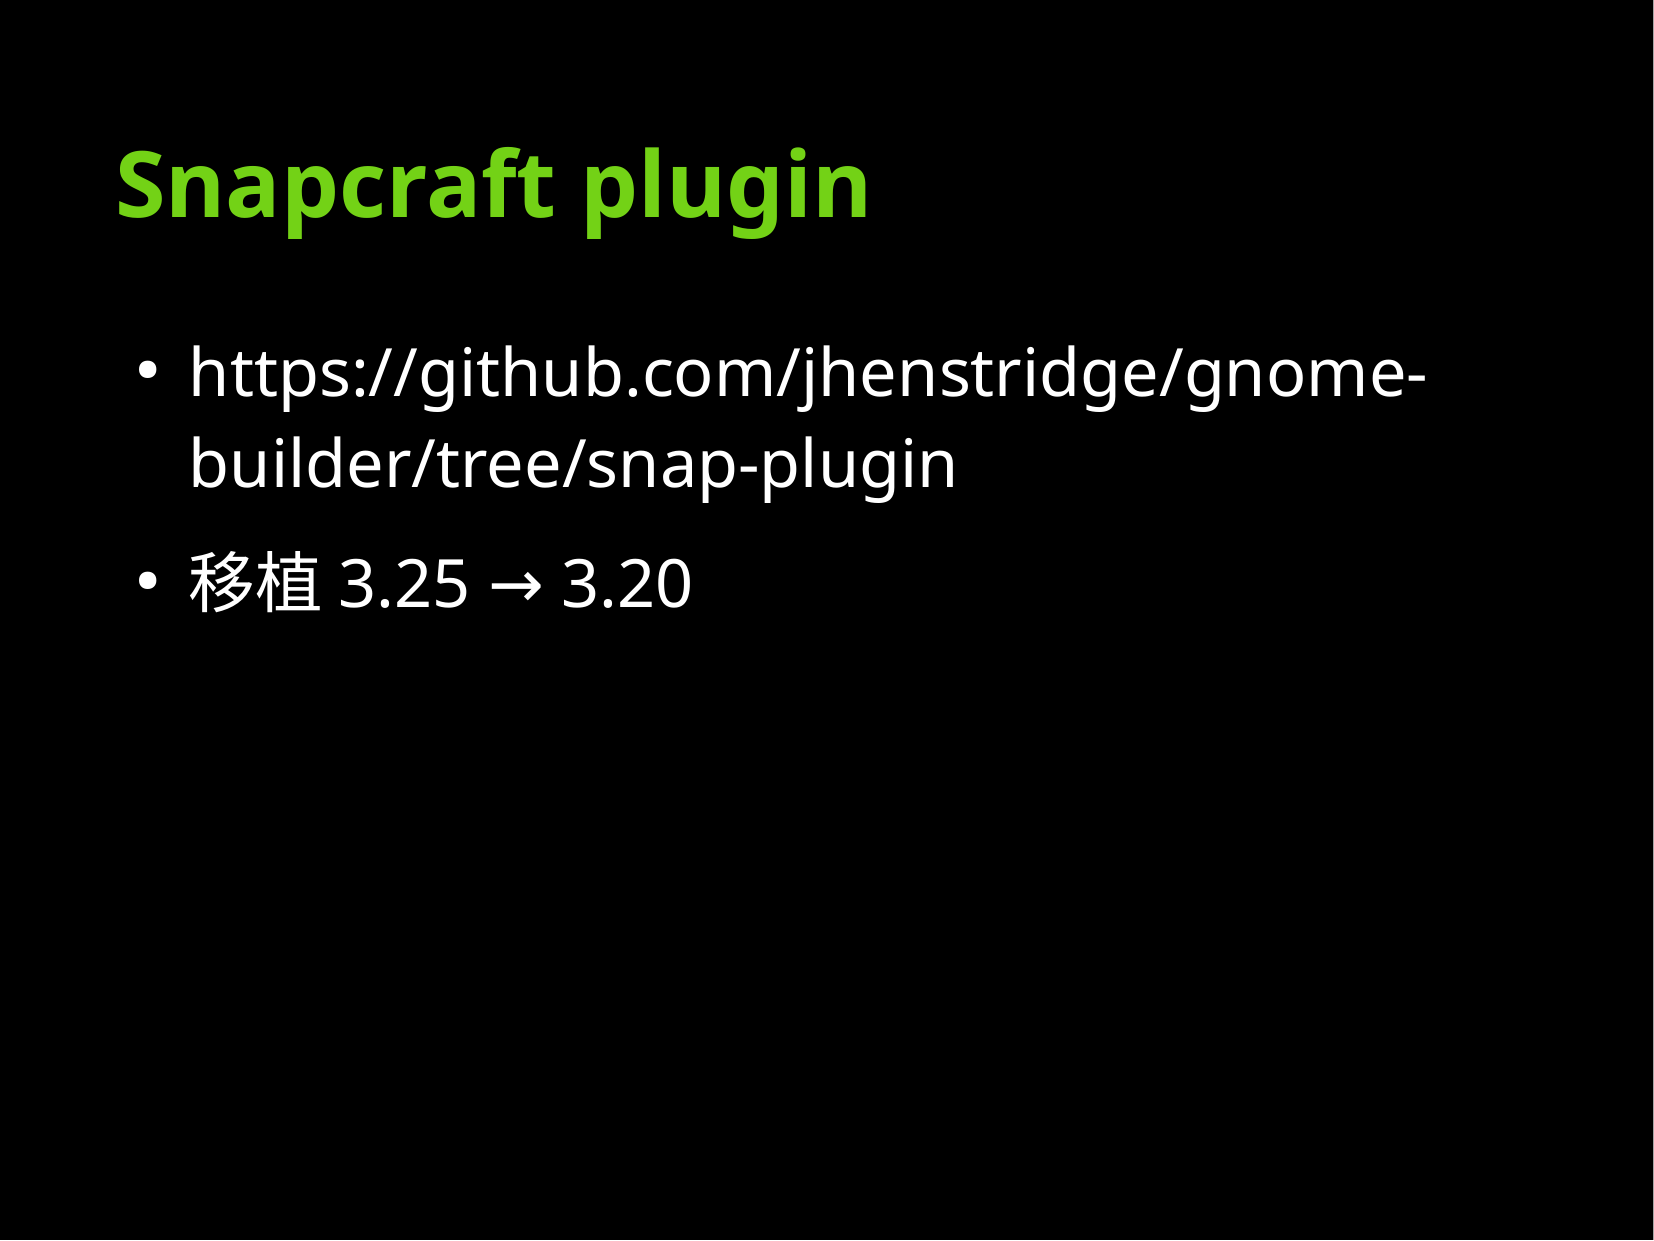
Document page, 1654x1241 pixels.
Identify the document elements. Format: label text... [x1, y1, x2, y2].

list https://github.com/jhenstridge/gnome-builder/tree/snap-plugin 移植3.25 → 3.20 [118, 325, 1536, 1045]
title Snapcraft plugin [115, 78, 1539, 287]
